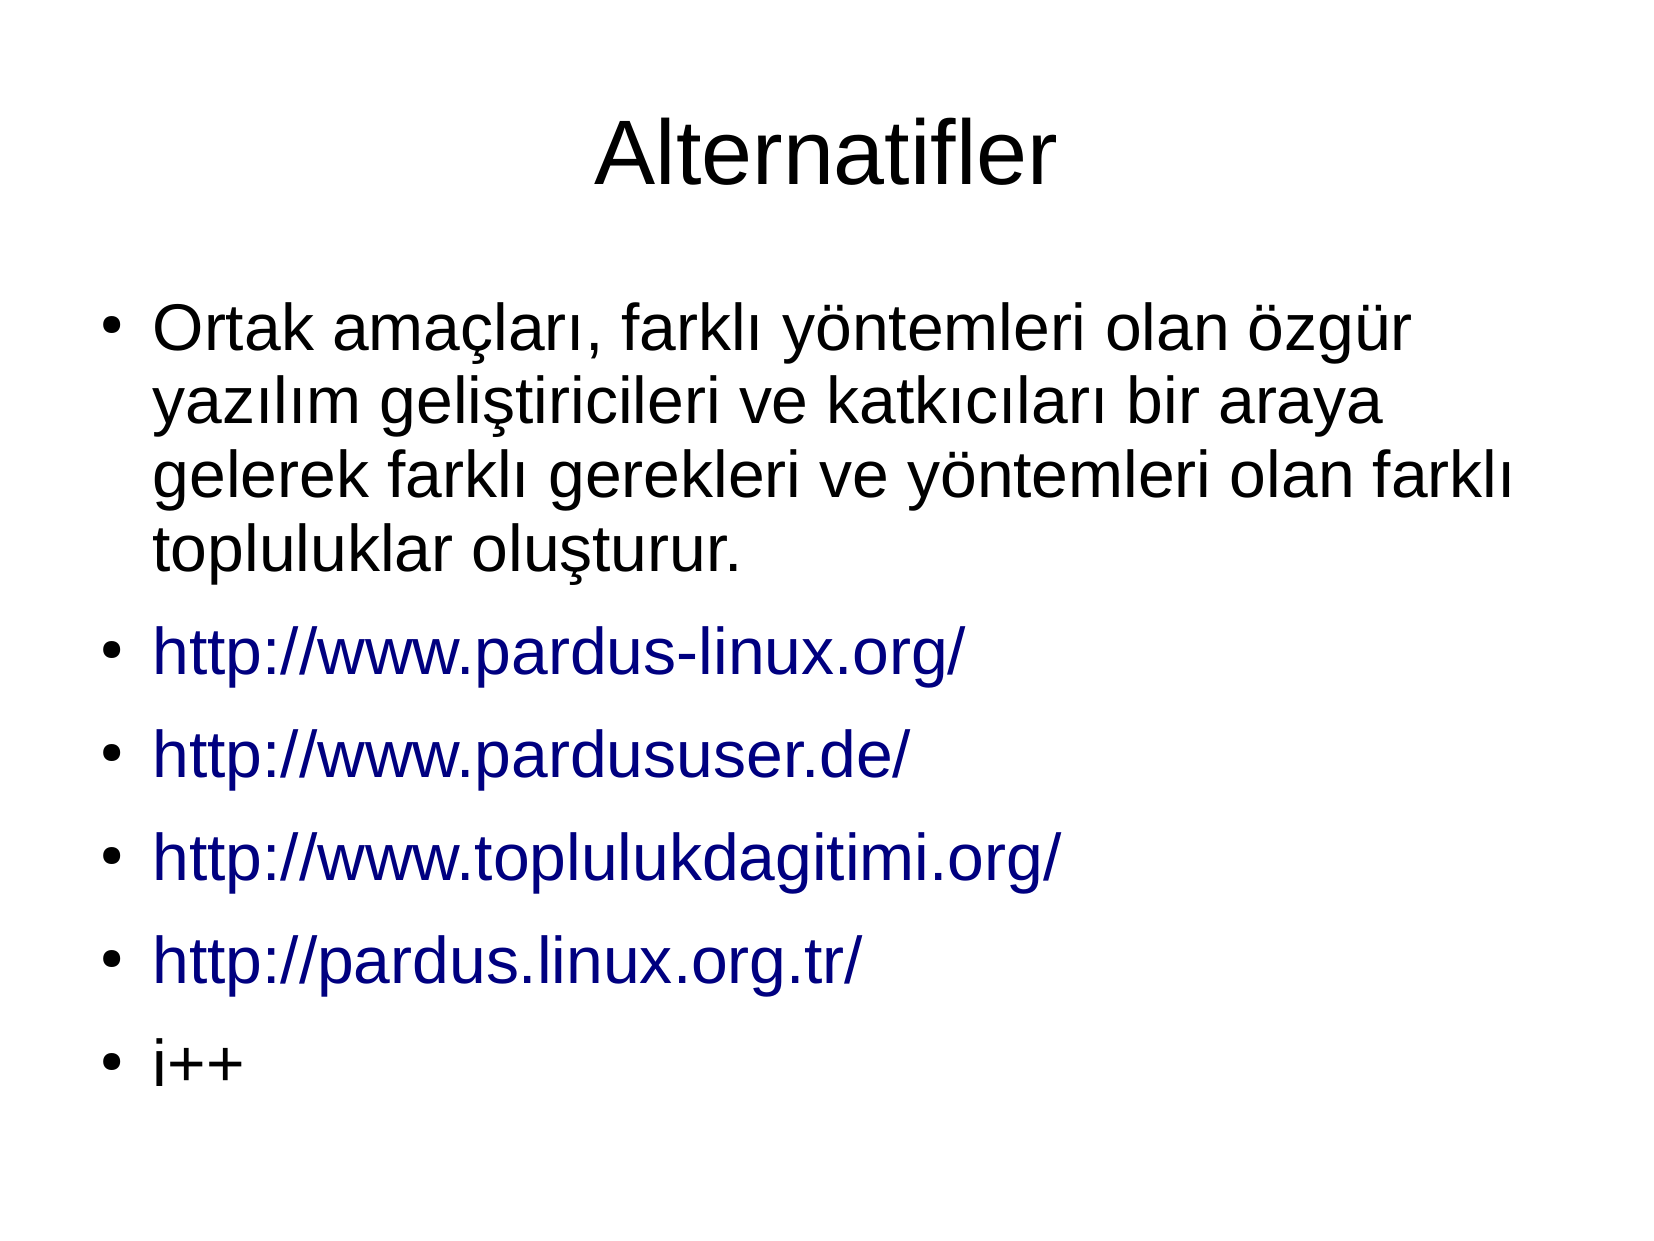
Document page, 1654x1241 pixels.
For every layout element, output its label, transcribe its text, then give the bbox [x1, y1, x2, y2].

list Ortak amaçları, farklı yöntemleri olan özgür yazılım geliştiricileri ve katkıcıları bir araya gelerek farklı gerekleri ve yöntemleri olan farklı topluluklar oluşturur. http://www.pardus-linux.org/ http://www.pardususer.de/ http://www.toplulukdagitimi.org/ http://pardus.linux.org.tr/ i++ [82, 290, 1571, 1109]
title Alternatifler [82, 49, 1571, 257]
